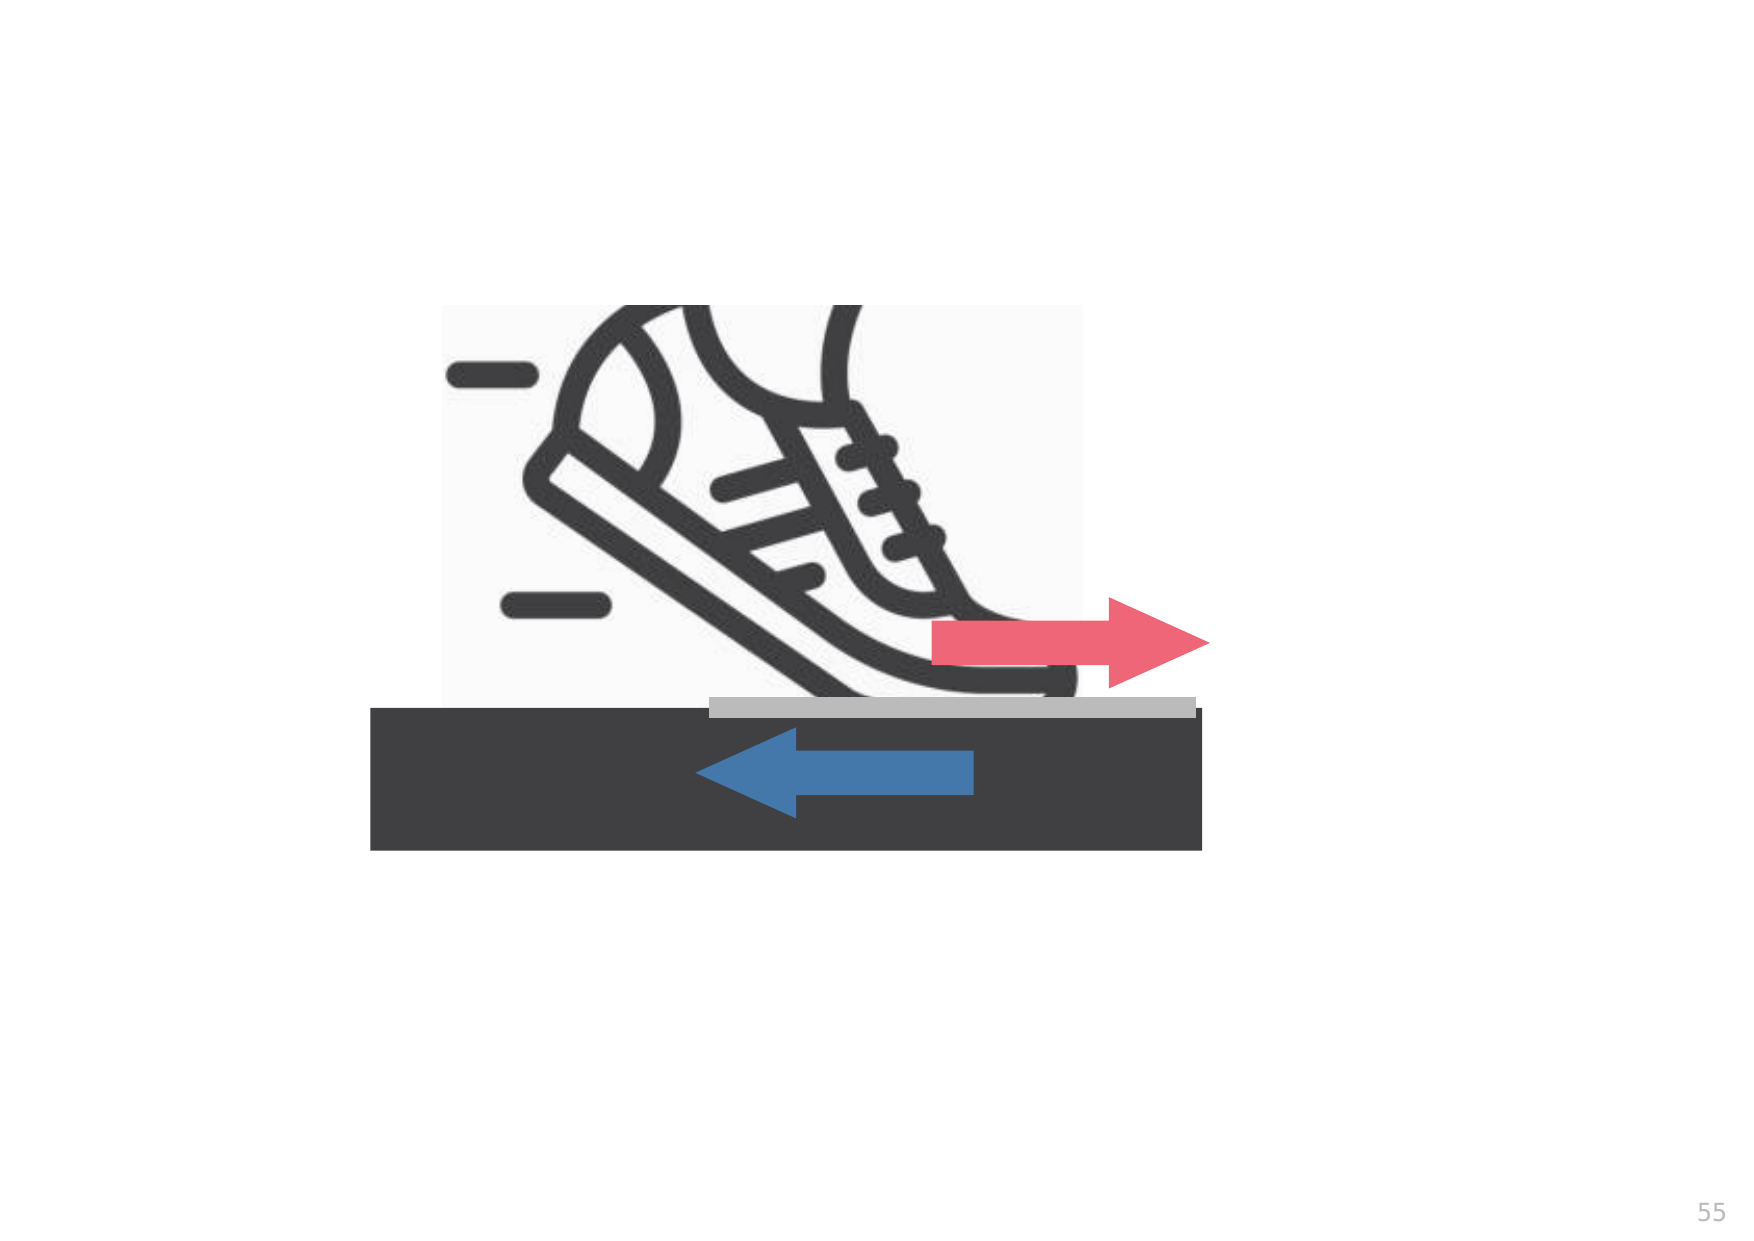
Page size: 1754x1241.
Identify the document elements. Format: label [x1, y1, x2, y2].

text_box [370, 707, 1203, 851]
picture [442, 305, 1083, 707]
text_box [931, 597, 1210, 689]
